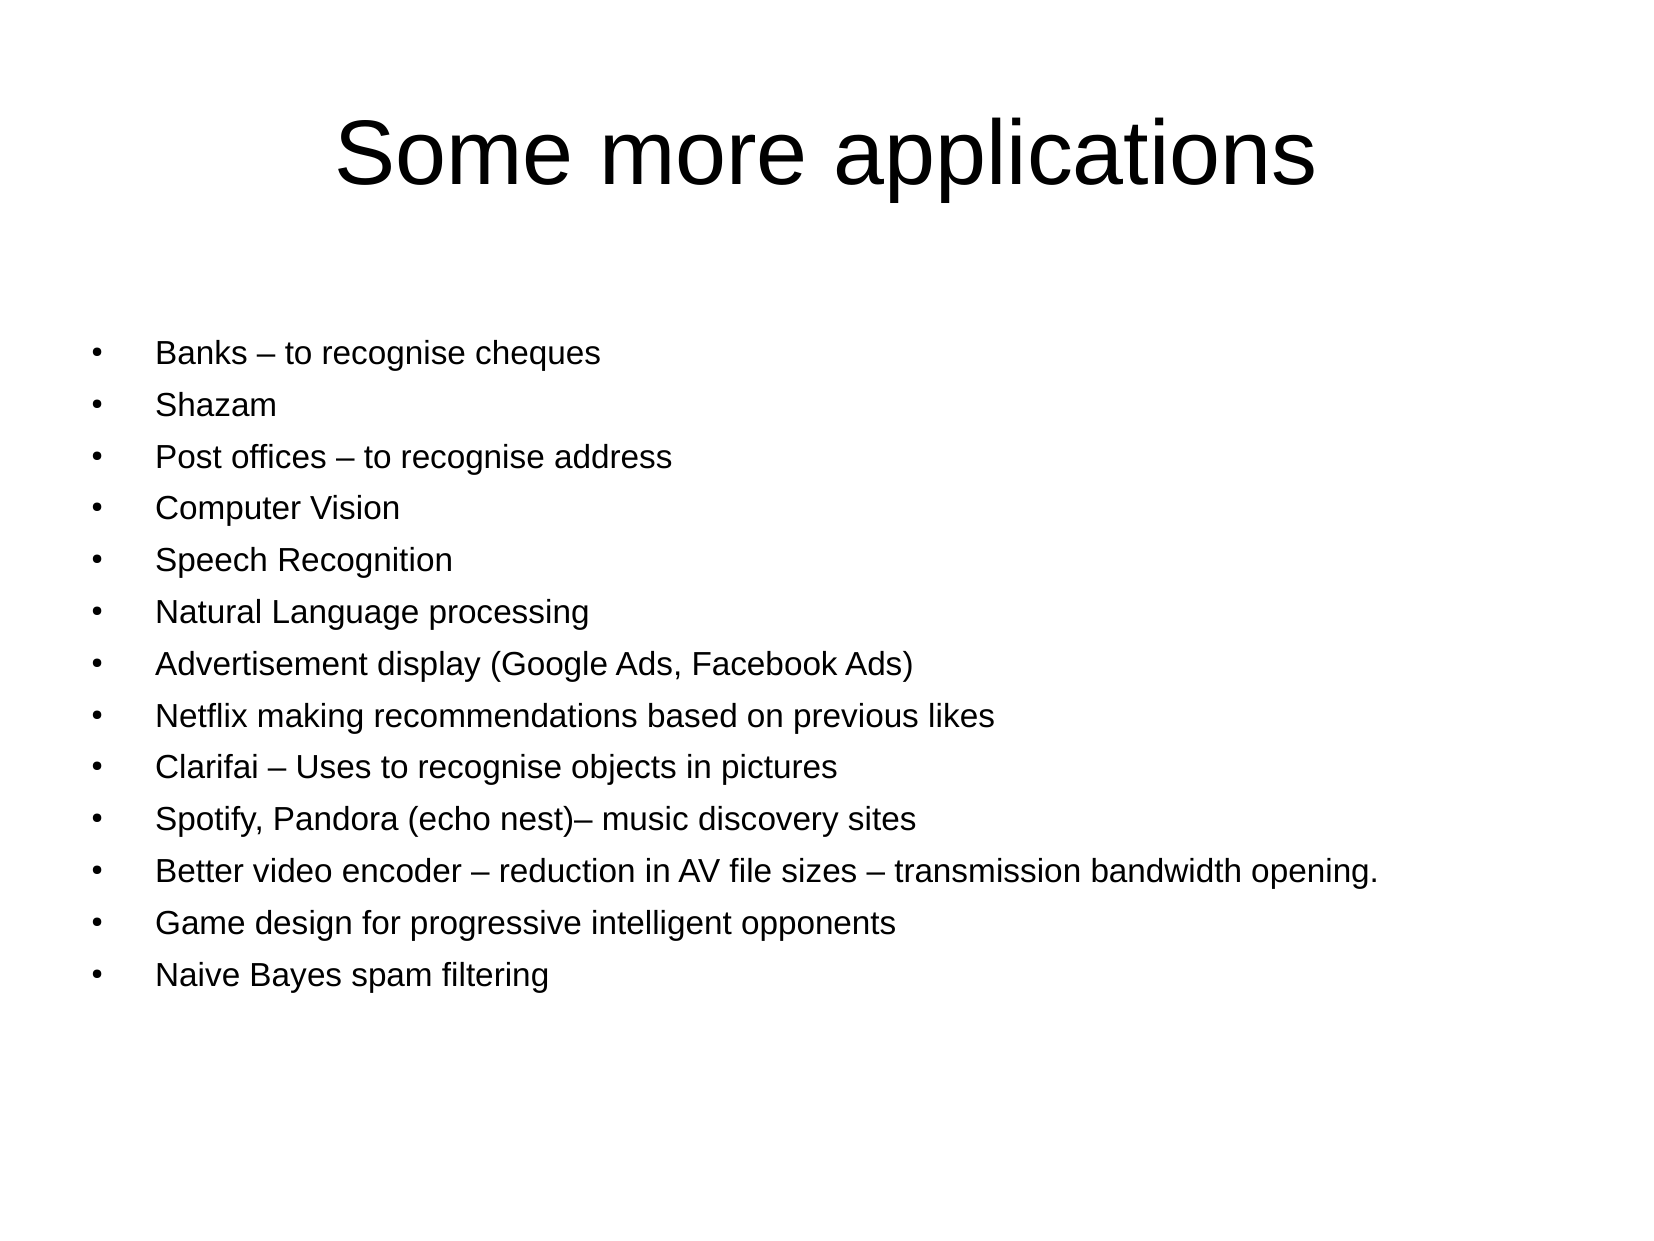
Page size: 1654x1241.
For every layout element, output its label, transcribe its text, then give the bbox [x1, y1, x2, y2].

list Banks – to recognise cheques Shazam Post offices – to recognise address Computer Vision Speech Recognition Natural Language processing Advertisement display (Google Ads, Facebook Ads) Netflix making recommendations based on previous likes Clarifai – Uses to recognise objects in pictures Spotify, Pandora (echo nest)– music discovery sites Better video encoder – reduction in AV file sizes – transmission bandwidth opening. Game design for progressive intelligent opponents Naive Bayes spam filtering [82, 290, 1571, 1010]
title Some more applications [82, 49, 1571, 257]
